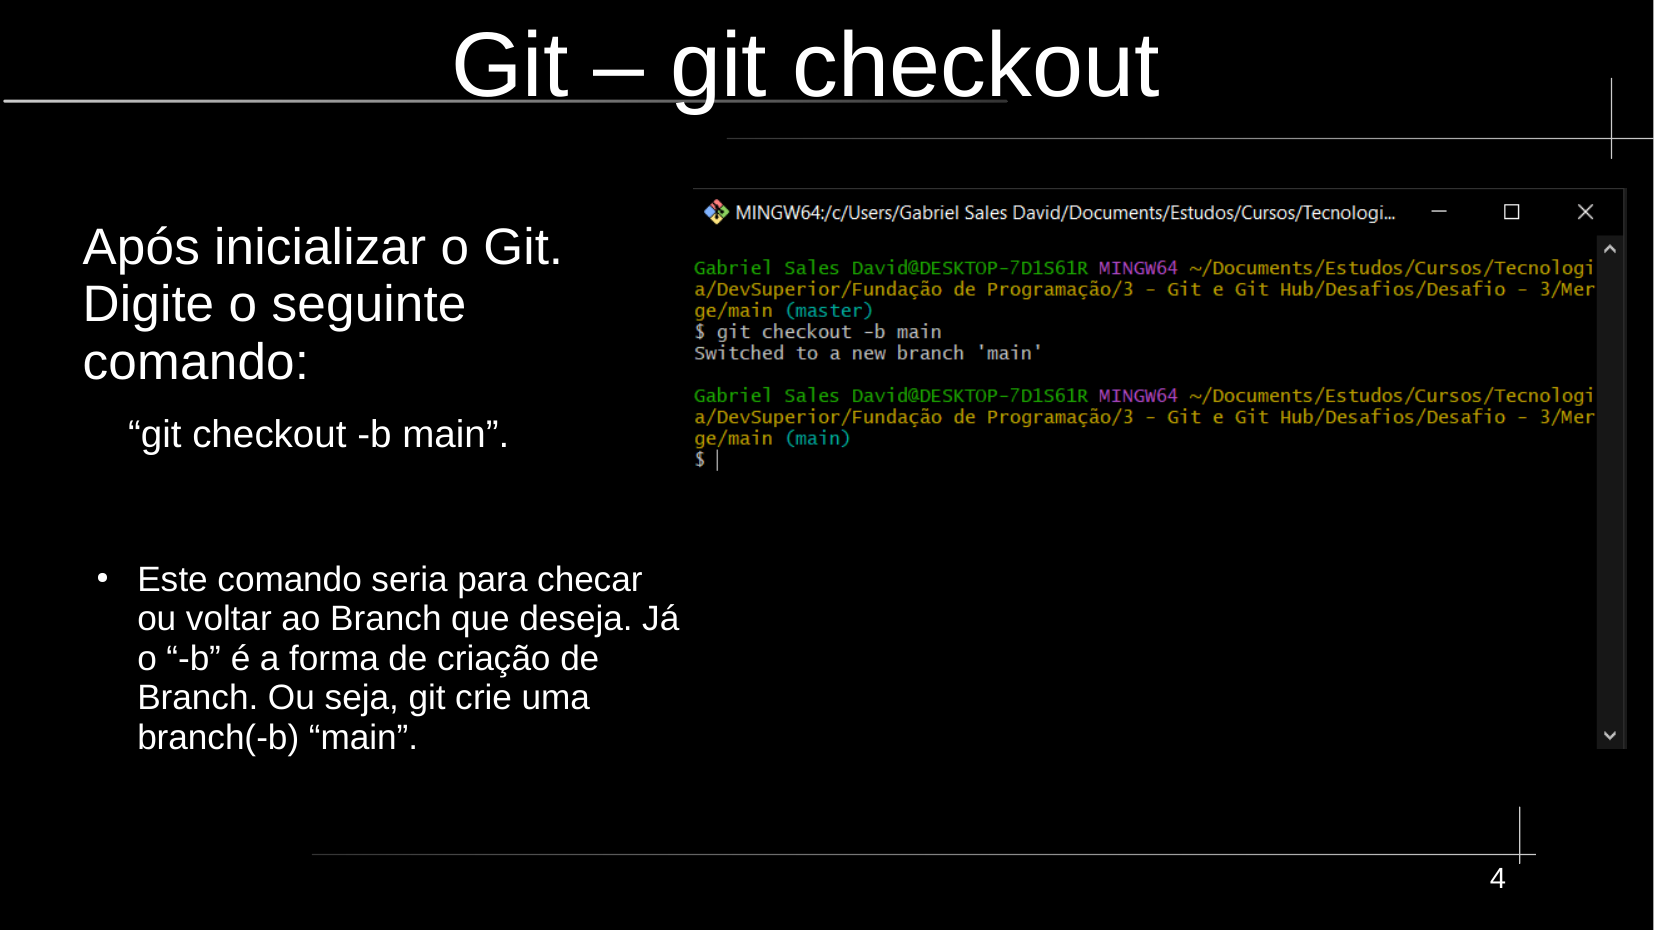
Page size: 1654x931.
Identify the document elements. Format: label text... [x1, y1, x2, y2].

picture [693, 188, 1627, 749]
list Após inicializar o Git. Digite o seguinte comando: “git checkout -b main”. Este comando seria para checar ou voltar ao Branch que deseja. Já o “-b” é a forma de criação de Branch. Ou seja, git crie uma branch(-b) “main”. [82, 217, 681, 758]
title Git – git checkout [23, 11, 1589, 119]
